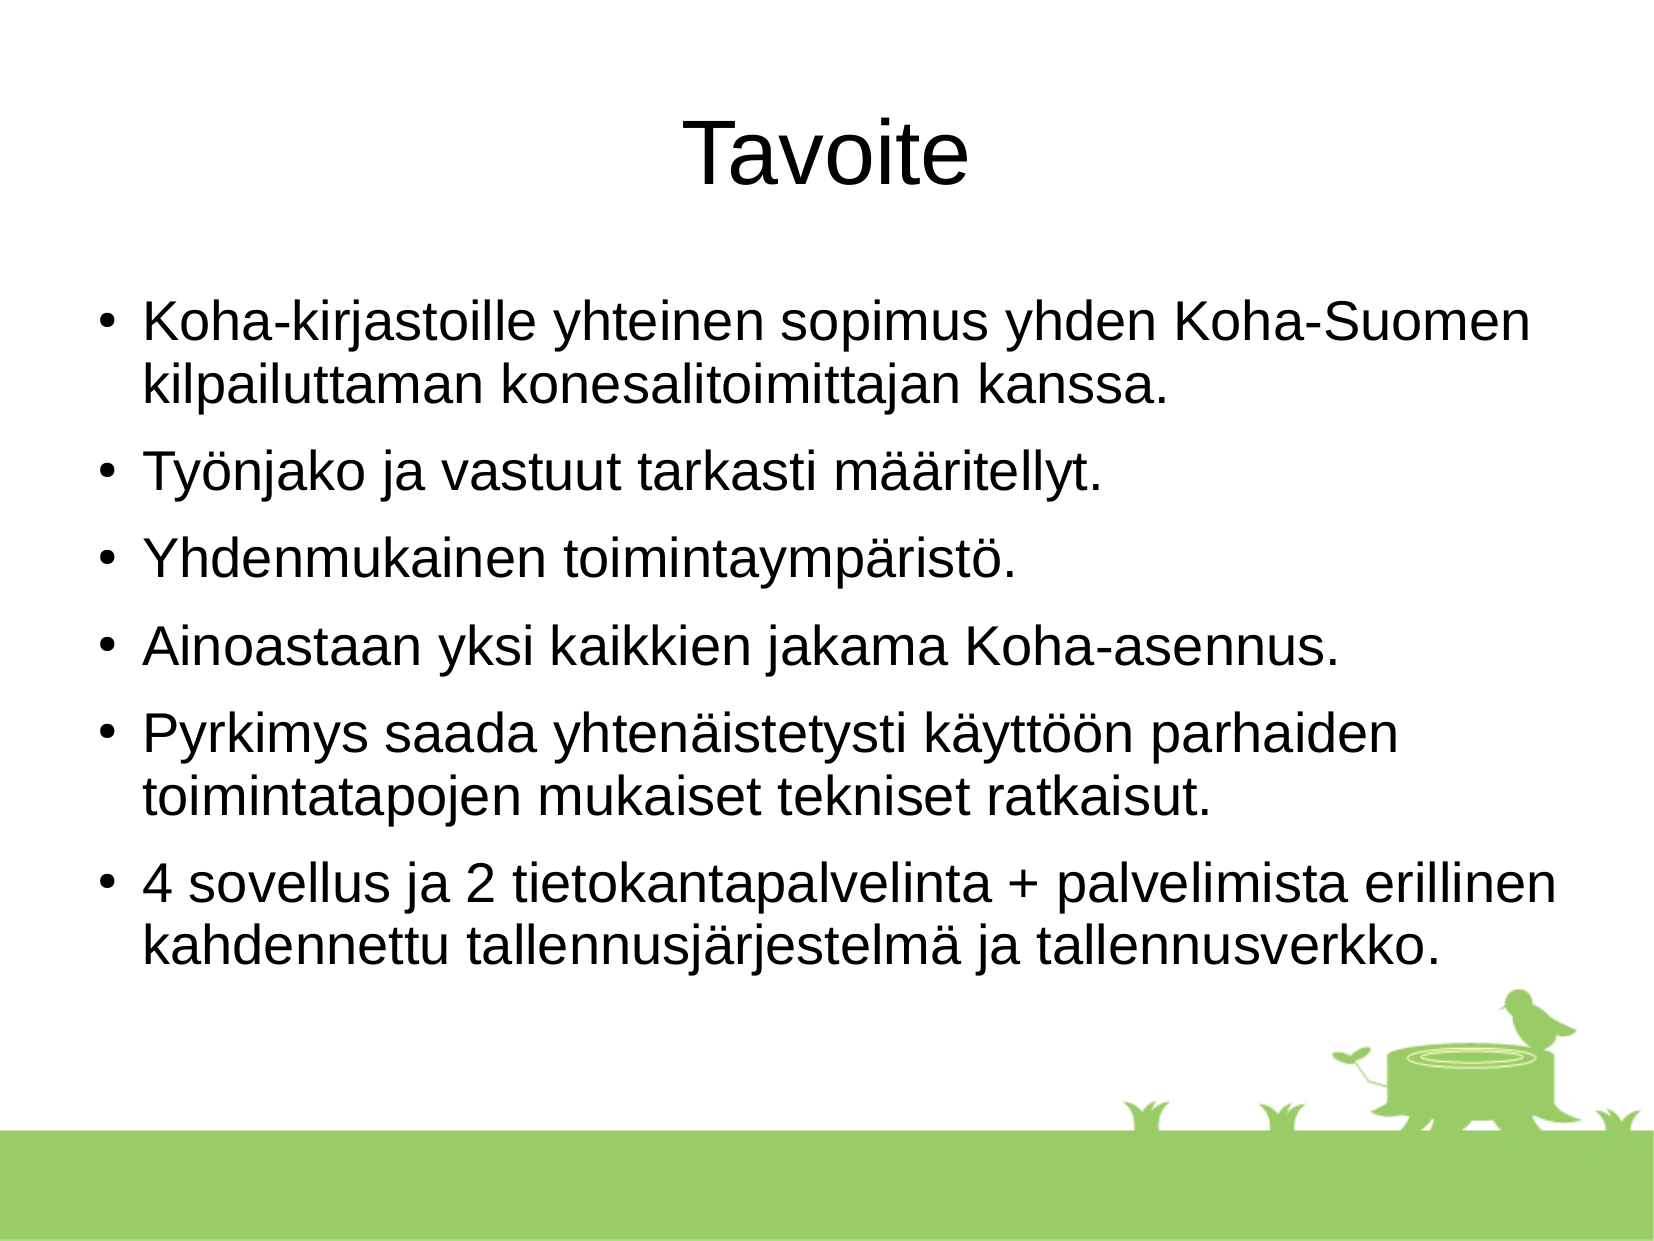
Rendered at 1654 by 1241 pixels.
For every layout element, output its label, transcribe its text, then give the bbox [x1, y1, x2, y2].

list Koha-kirjastoille yhteinen sopimus yhden Koha-Suomen kilpailuttaman konesalitoimittajan kanssa. Työnjako ja vastuut tarkasti määritellyt. Yhdenmukainen toimintaympäristö. Ainoastaan yksi kaikkien jakama Koha-asennus. Pyrkimys saada yhtenäistetysti käyttöön parhaiden toimintatapojen mukaiset tekniset ratkaisut. 4 sovellus ja 2 tietokantapalvelinta + palvelimista erillinen kahdennettu tallennusjärjestelmä ja tallennusverkko. [82, 290, 1571, 1010]
title Tavoite [82, 49, 1571, 257]
picture [0, 0, 1654, 1241]
